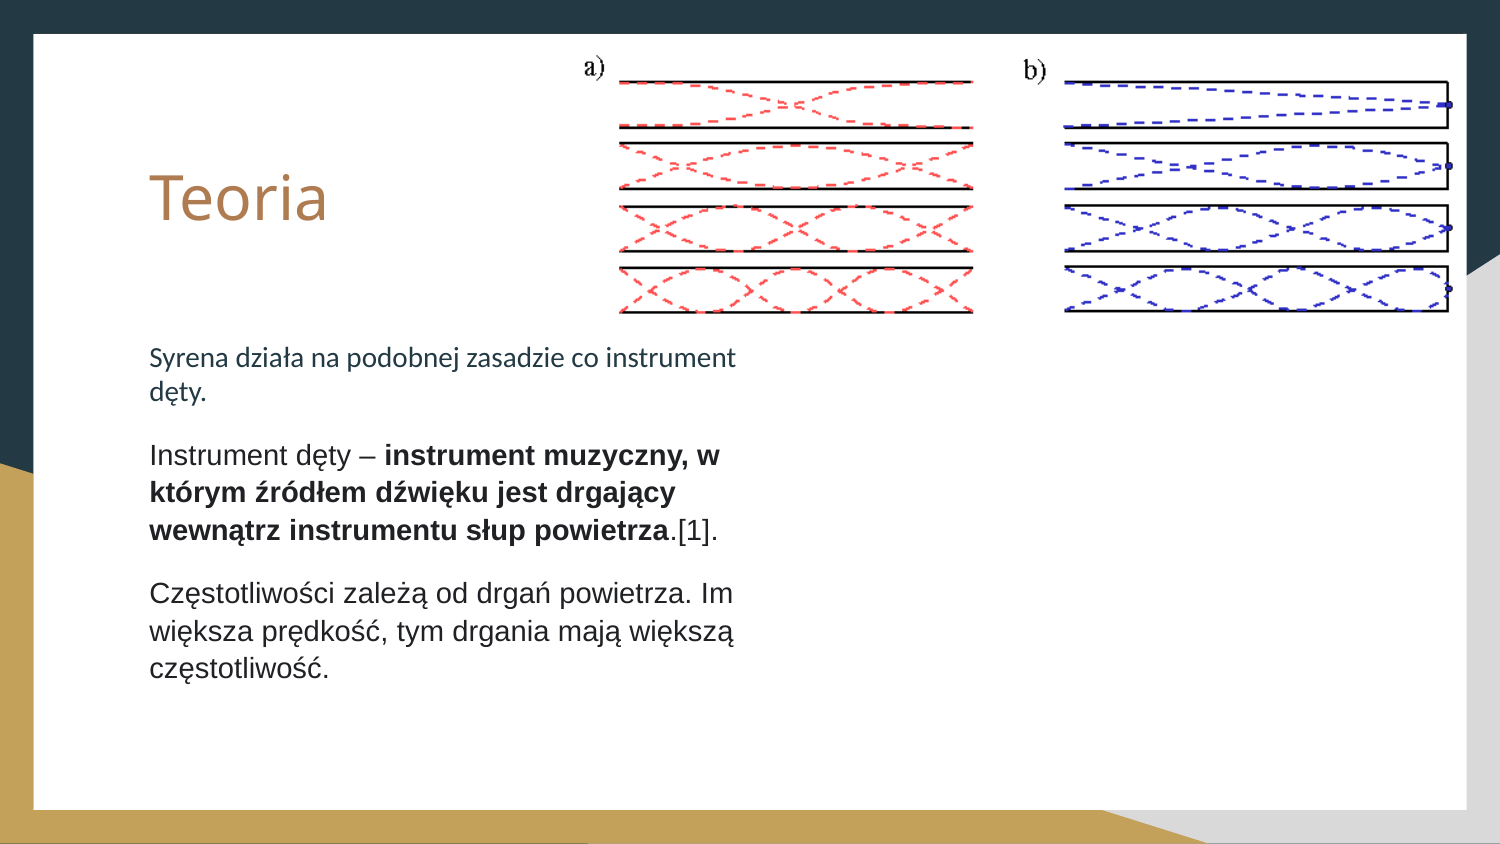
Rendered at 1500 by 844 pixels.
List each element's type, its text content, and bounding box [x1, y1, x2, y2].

list Syrena działa na podobnej zasadzie co instrument dęty. Instrument dęty – instrument muzyczny, w którym źródłem dźwięku jest drgający wewnątrz instrumentu słup powietrza.[1]. Częstotliwości zależą od drgań powietrza. Im większa prędkość, tym drgania mają większą częstotliwość. [134, 326, 765, 740]
picture [561, 35, 1463, 338]
title Teoria [134, 138, 561, 296]
